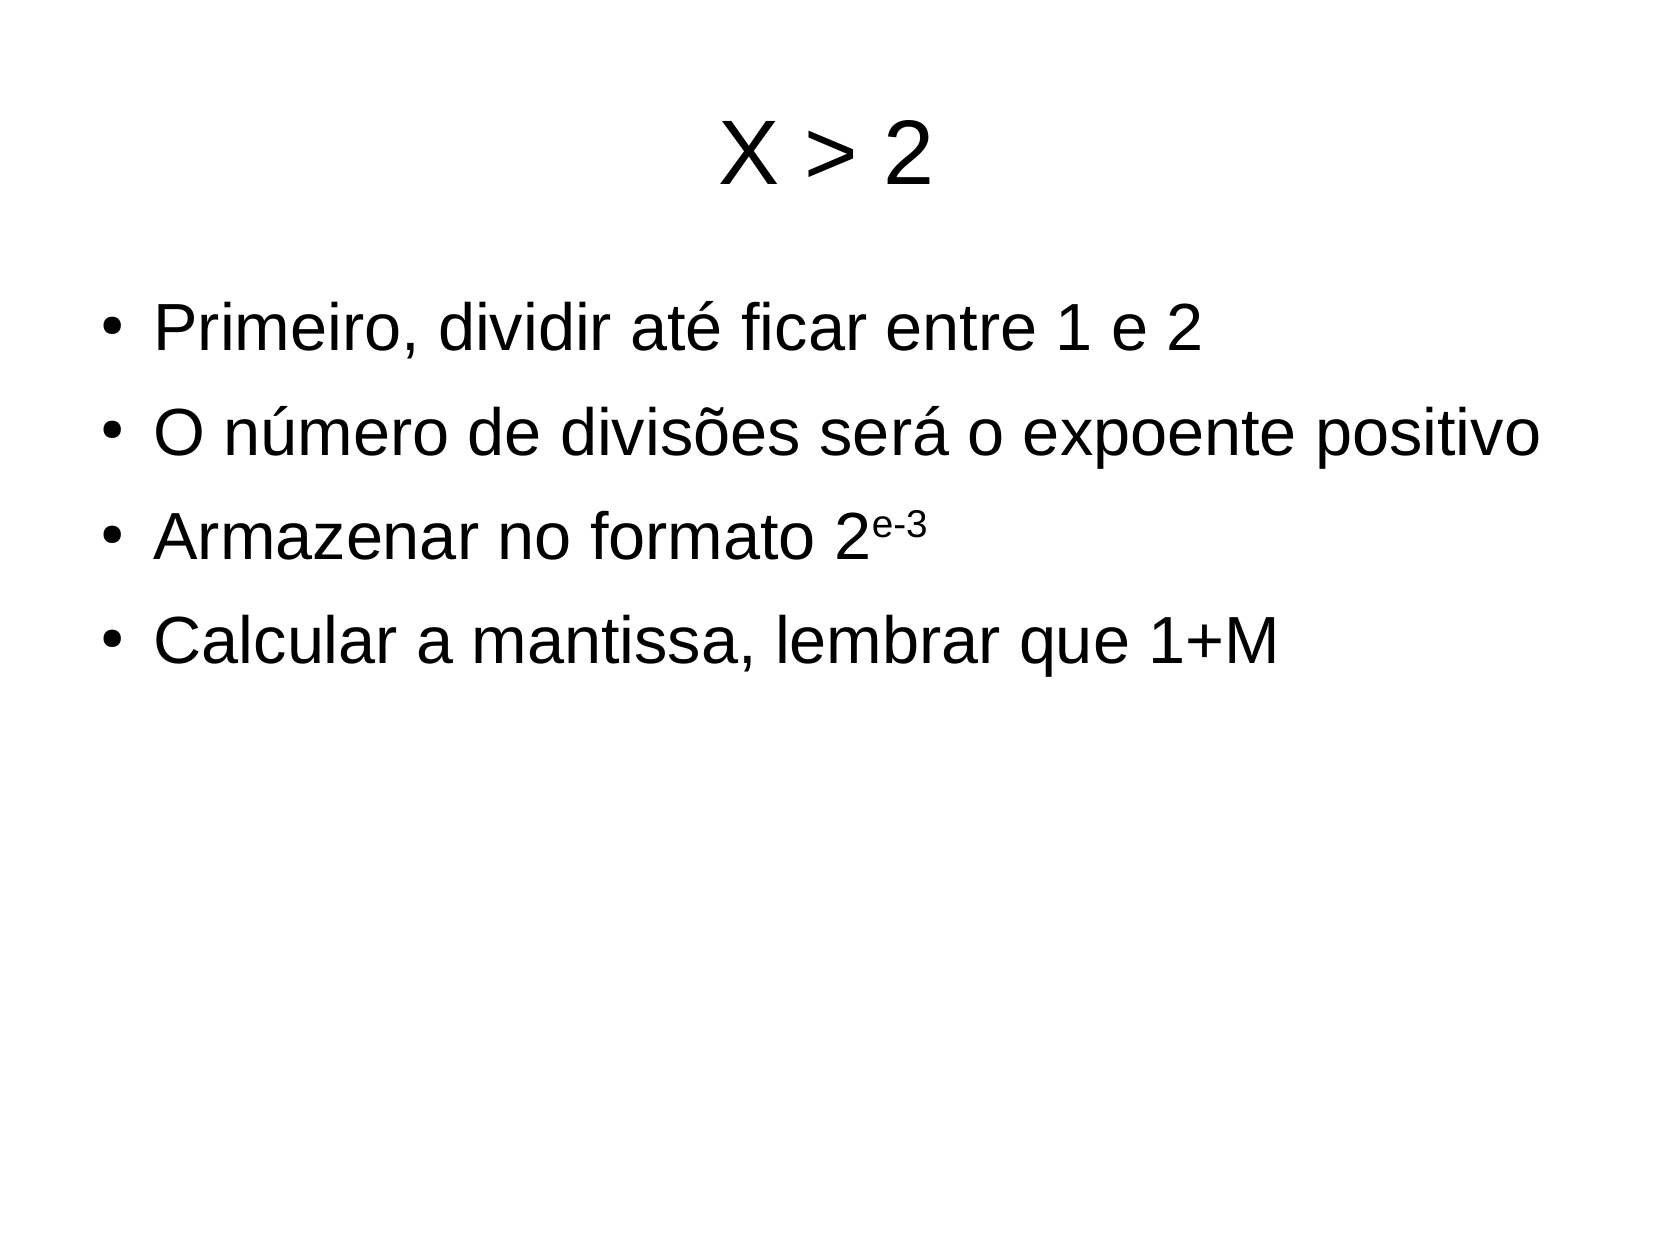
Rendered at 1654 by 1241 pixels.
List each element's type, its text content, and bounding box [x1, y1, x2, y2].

title X > 2 [82, 56, 1571, 250]
list Primeiro, dividir até ficar entre 1 e 2 O número de divisões será o expoente positivo Armazenar no formato 2e-3 Calcular a mantissa, lembrar que 1+M [82, 290, 1571, 1094]
